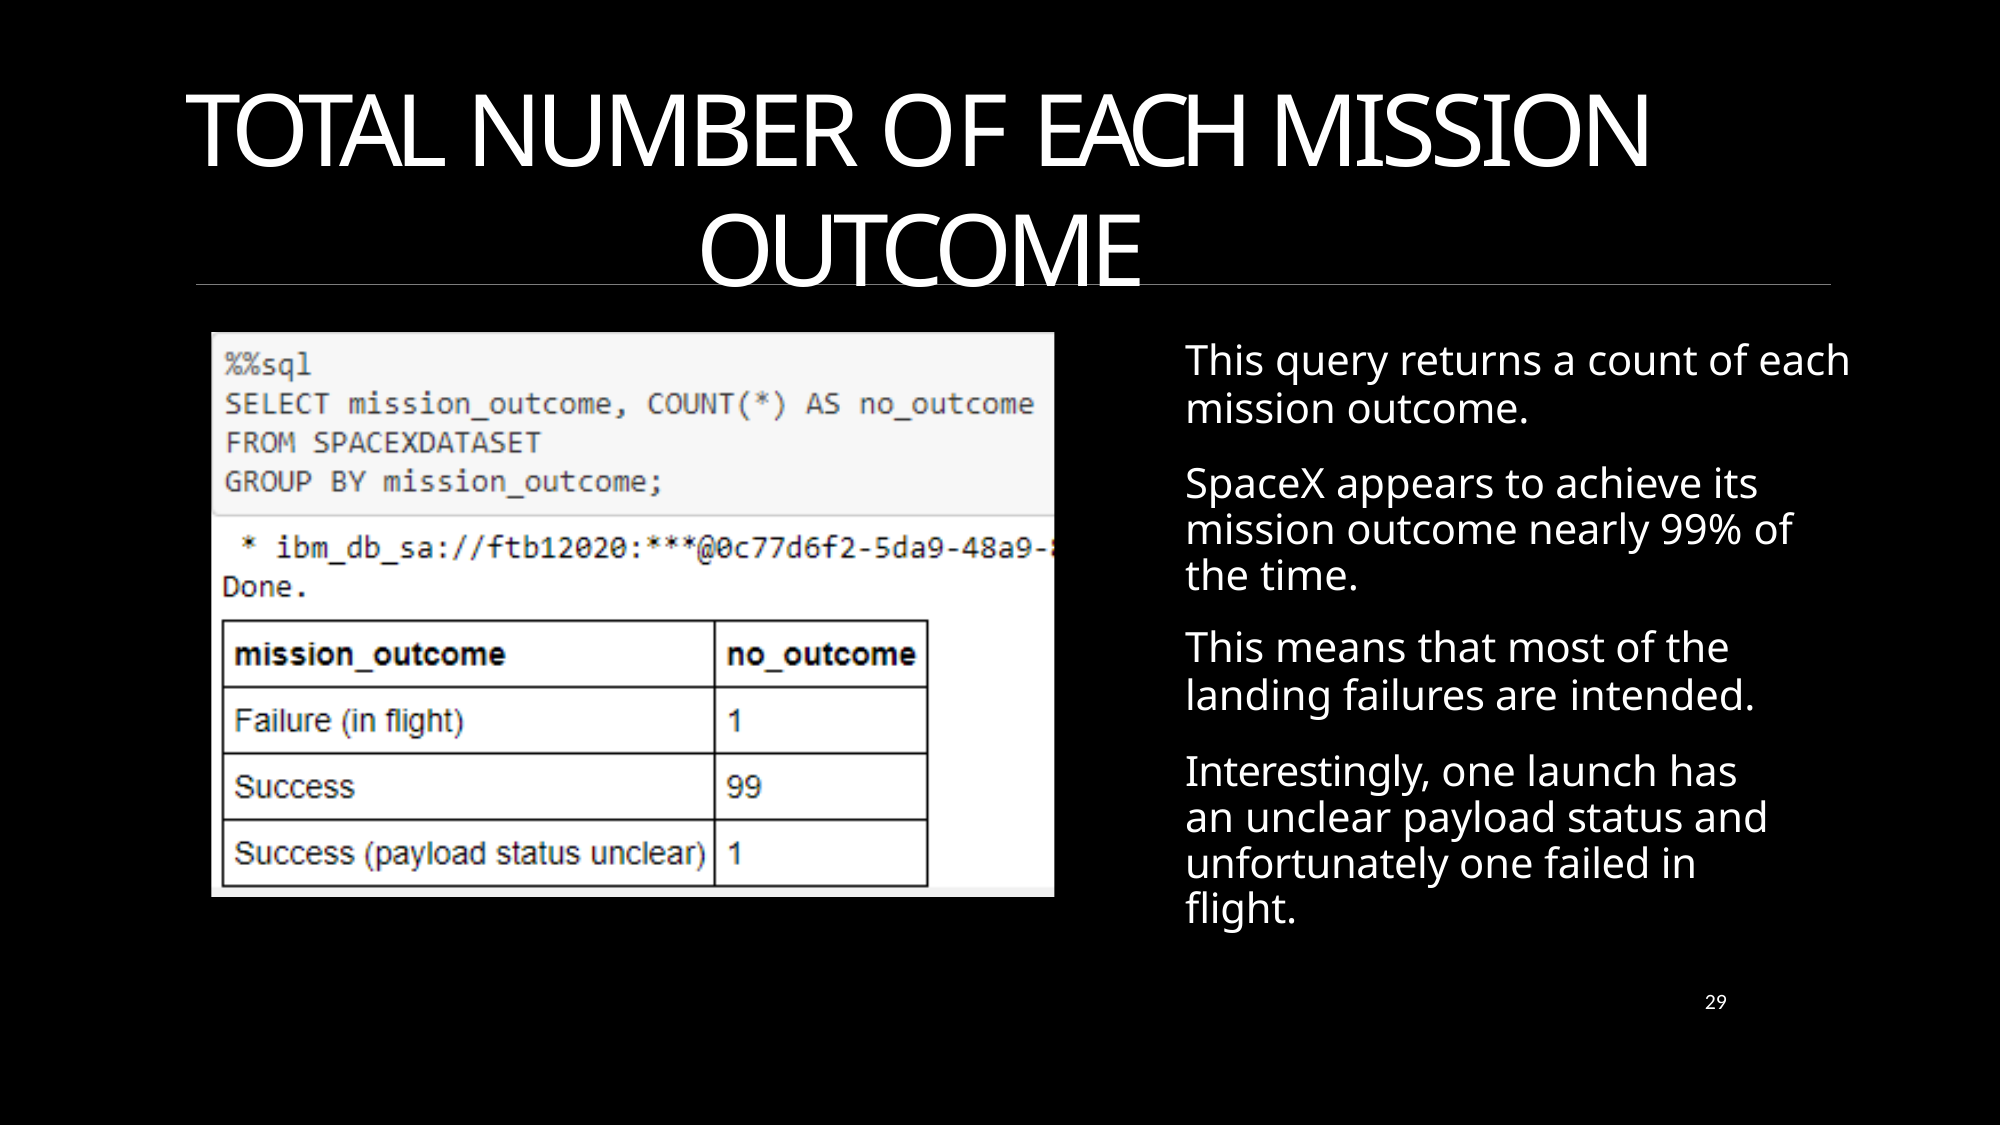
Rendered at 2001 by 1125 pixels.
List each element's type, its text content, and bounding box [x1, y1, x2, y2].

text_box [211, 332, 1054, 897]
title Total Number of Each Mission Outcome [156, 63, 1684, 308]
text_box This query returns a count of each mission outcome. SpaceX appears to achieve its mission outcome nearly 99% of the time. This means that most of the landing failures are intended. Interestingly, one launch has an unclear payload status and unfortunately one failed in flight. [1182, 333, 1872, 939]
slide_number 25 [1698, 979, 1788, 1026]
